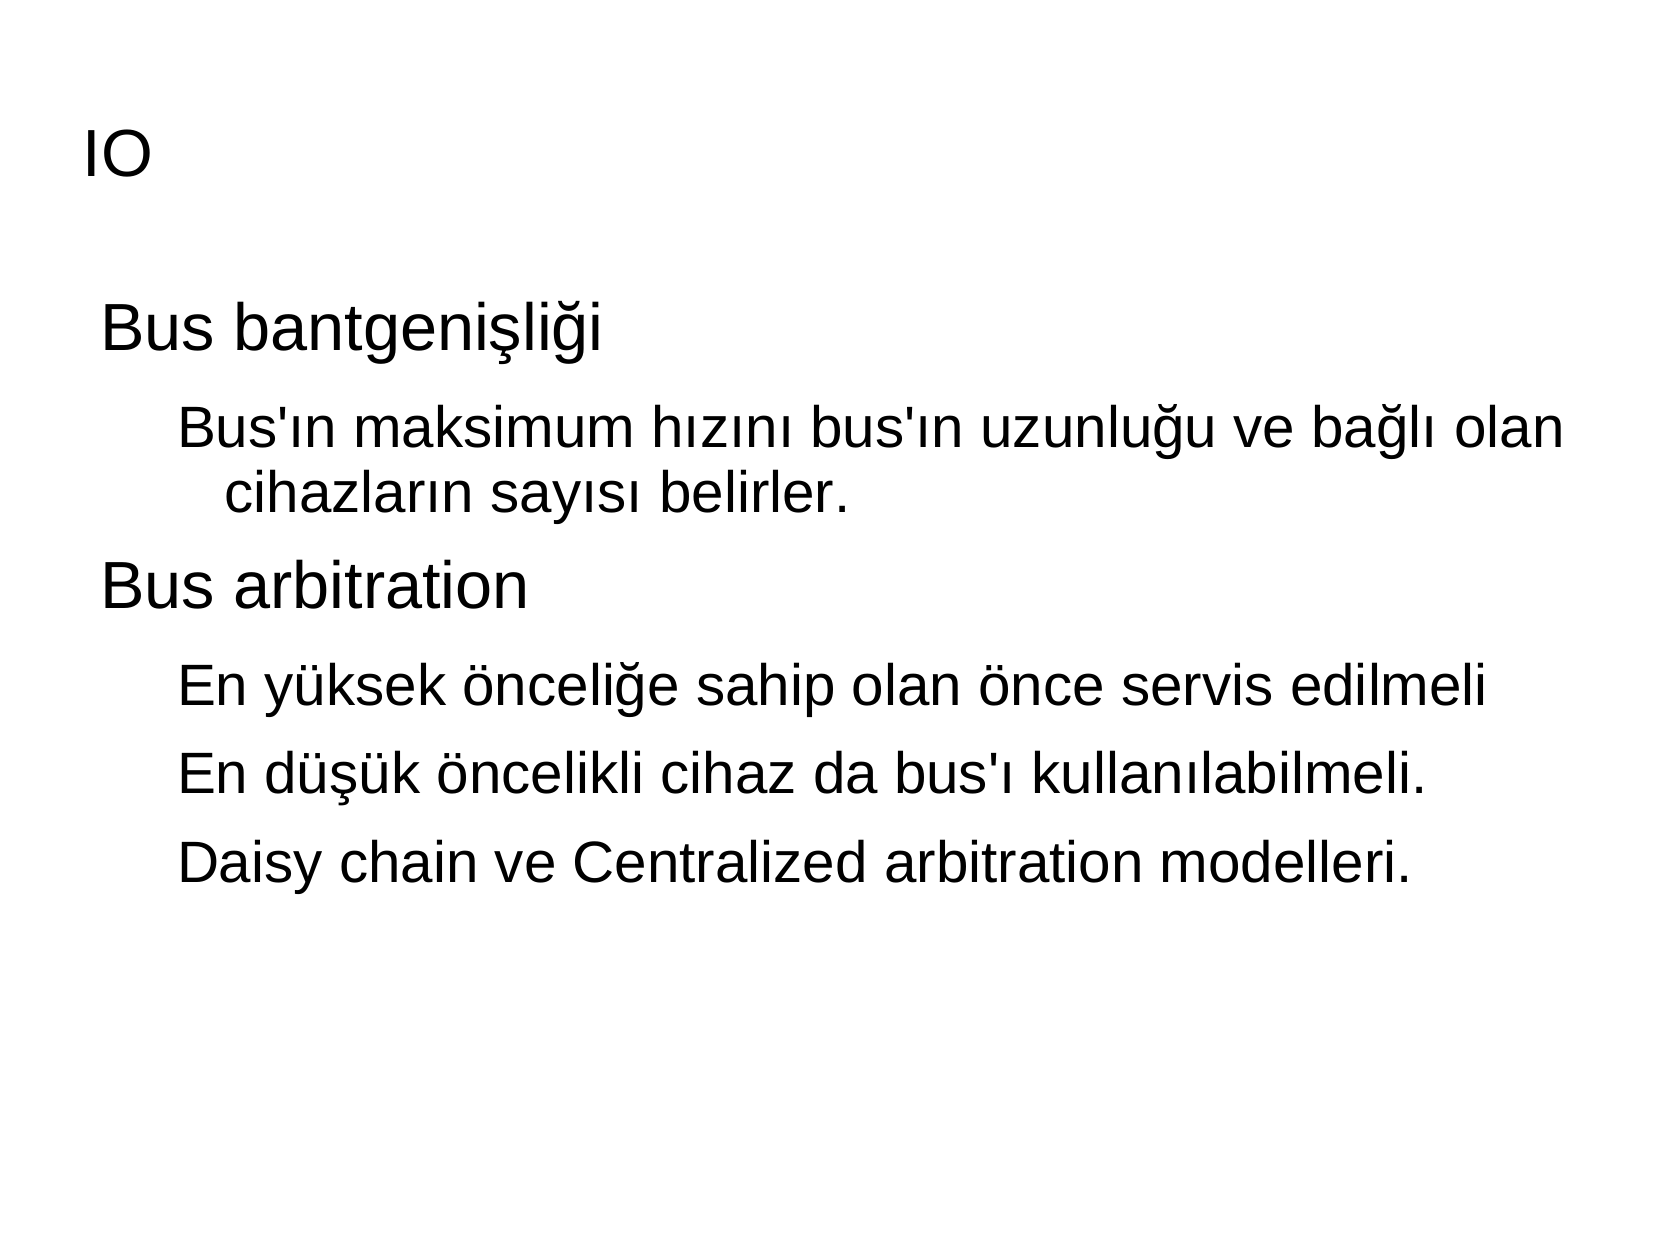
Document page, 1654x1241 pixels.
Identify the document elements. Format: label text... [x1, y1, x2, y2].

title IO [82, 49, 1571, 257]
list Bus bantgenişliği Bus'ın maksimum hızını bus'ın uzunluğu ve bağlı olan cihazların sayısı belirler. Bus arbitration En yüksek önceliğe sahip olan önce servis edilmeli En düşük öncelikli cihaz da bus'ı kullanılabilmeli. Daisy chain ve Centralized arbitration modelleri. [82, 290, 1571, 1109]
